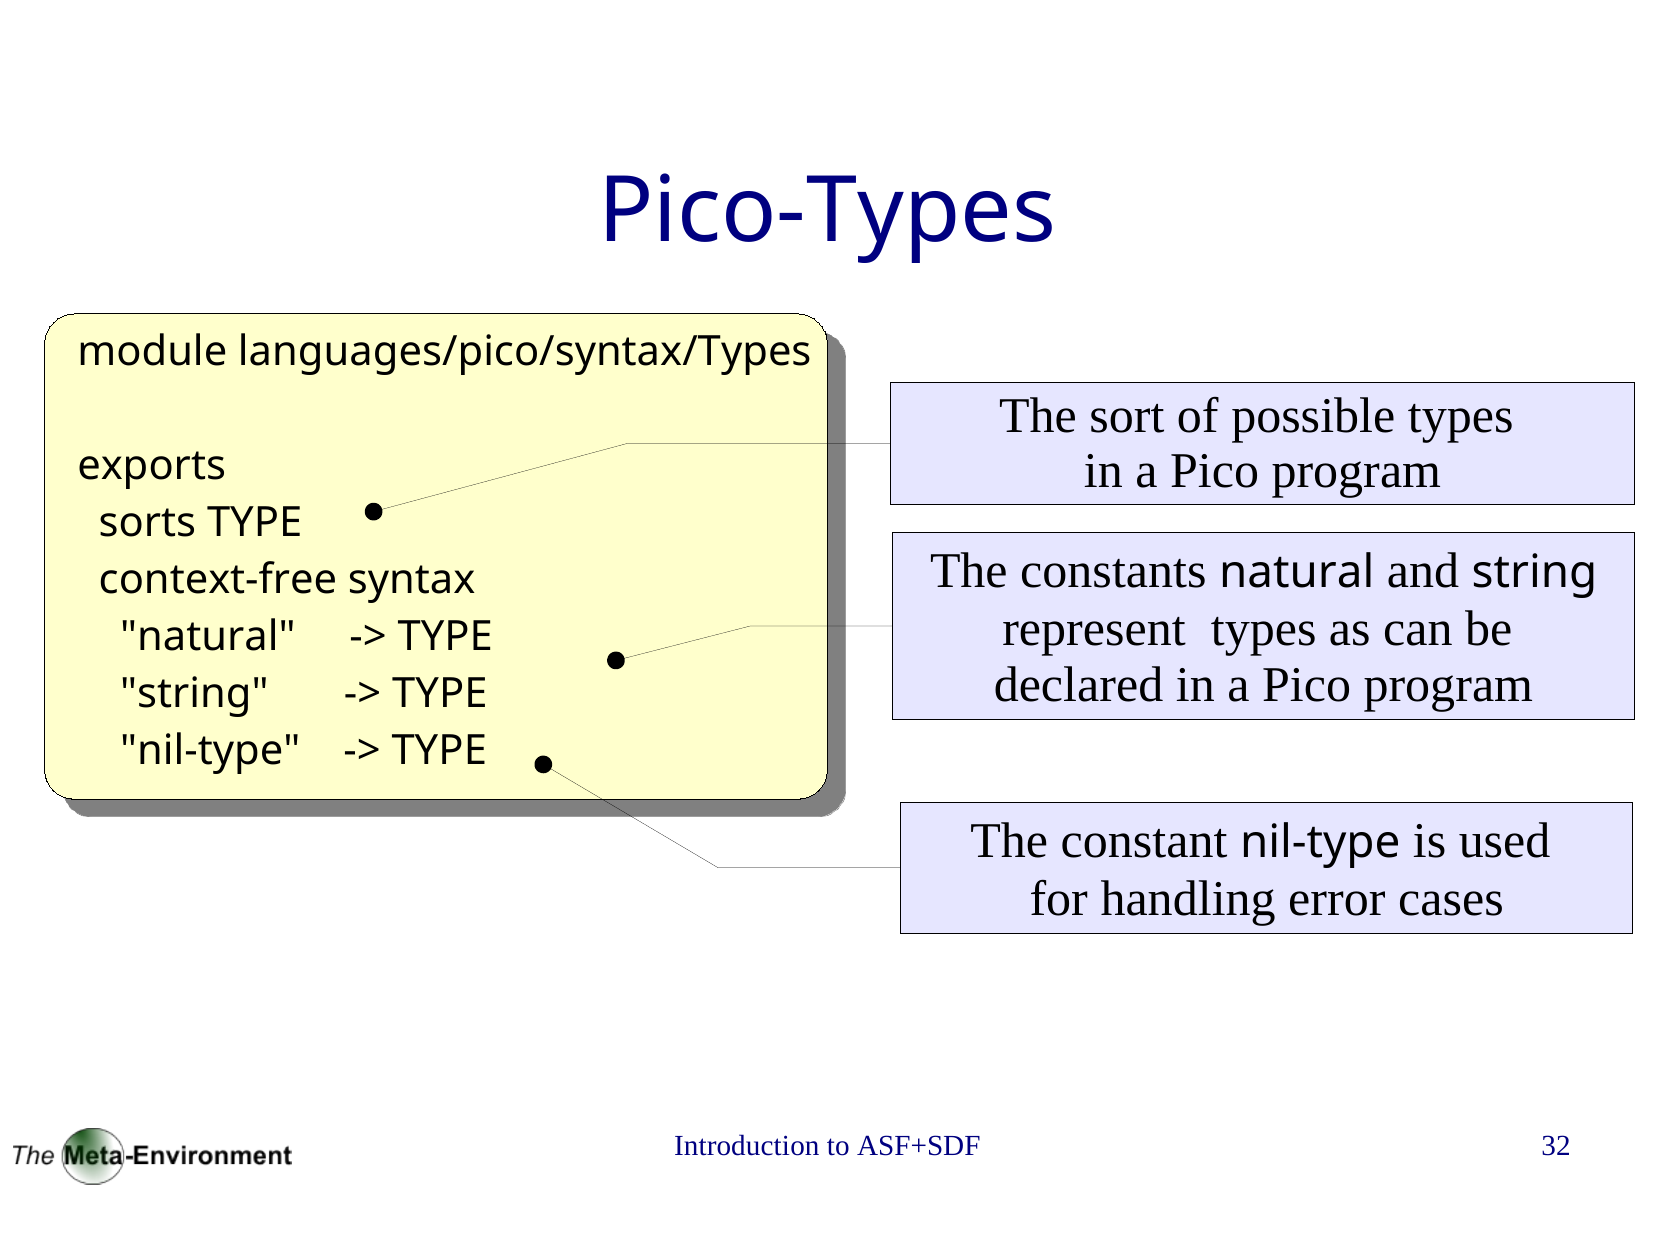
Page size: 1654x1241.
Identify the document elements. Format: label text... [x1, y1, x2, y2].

text_box [44, 316, 62, 797]
text_box The constant nil-type is used for handling error cases [900, 802, 1633, 934]
picture [13, 1128, 292, 1185]
text_box module languages/pico/syntax/Types exports sorts TYPE context-free syntax "natural" -> TYPE "string" -> TYPE "nil-type" -> TYPE [62, 313, 917, 864]
text_box The sort of possible types in a Pico program [890, 382, 1635, 505]
text_box The constants natural and string represent types as can be declared in a Pico program [892, 532, 1635, 720]
title Pico-Types [121, 102, 1534, 311]
